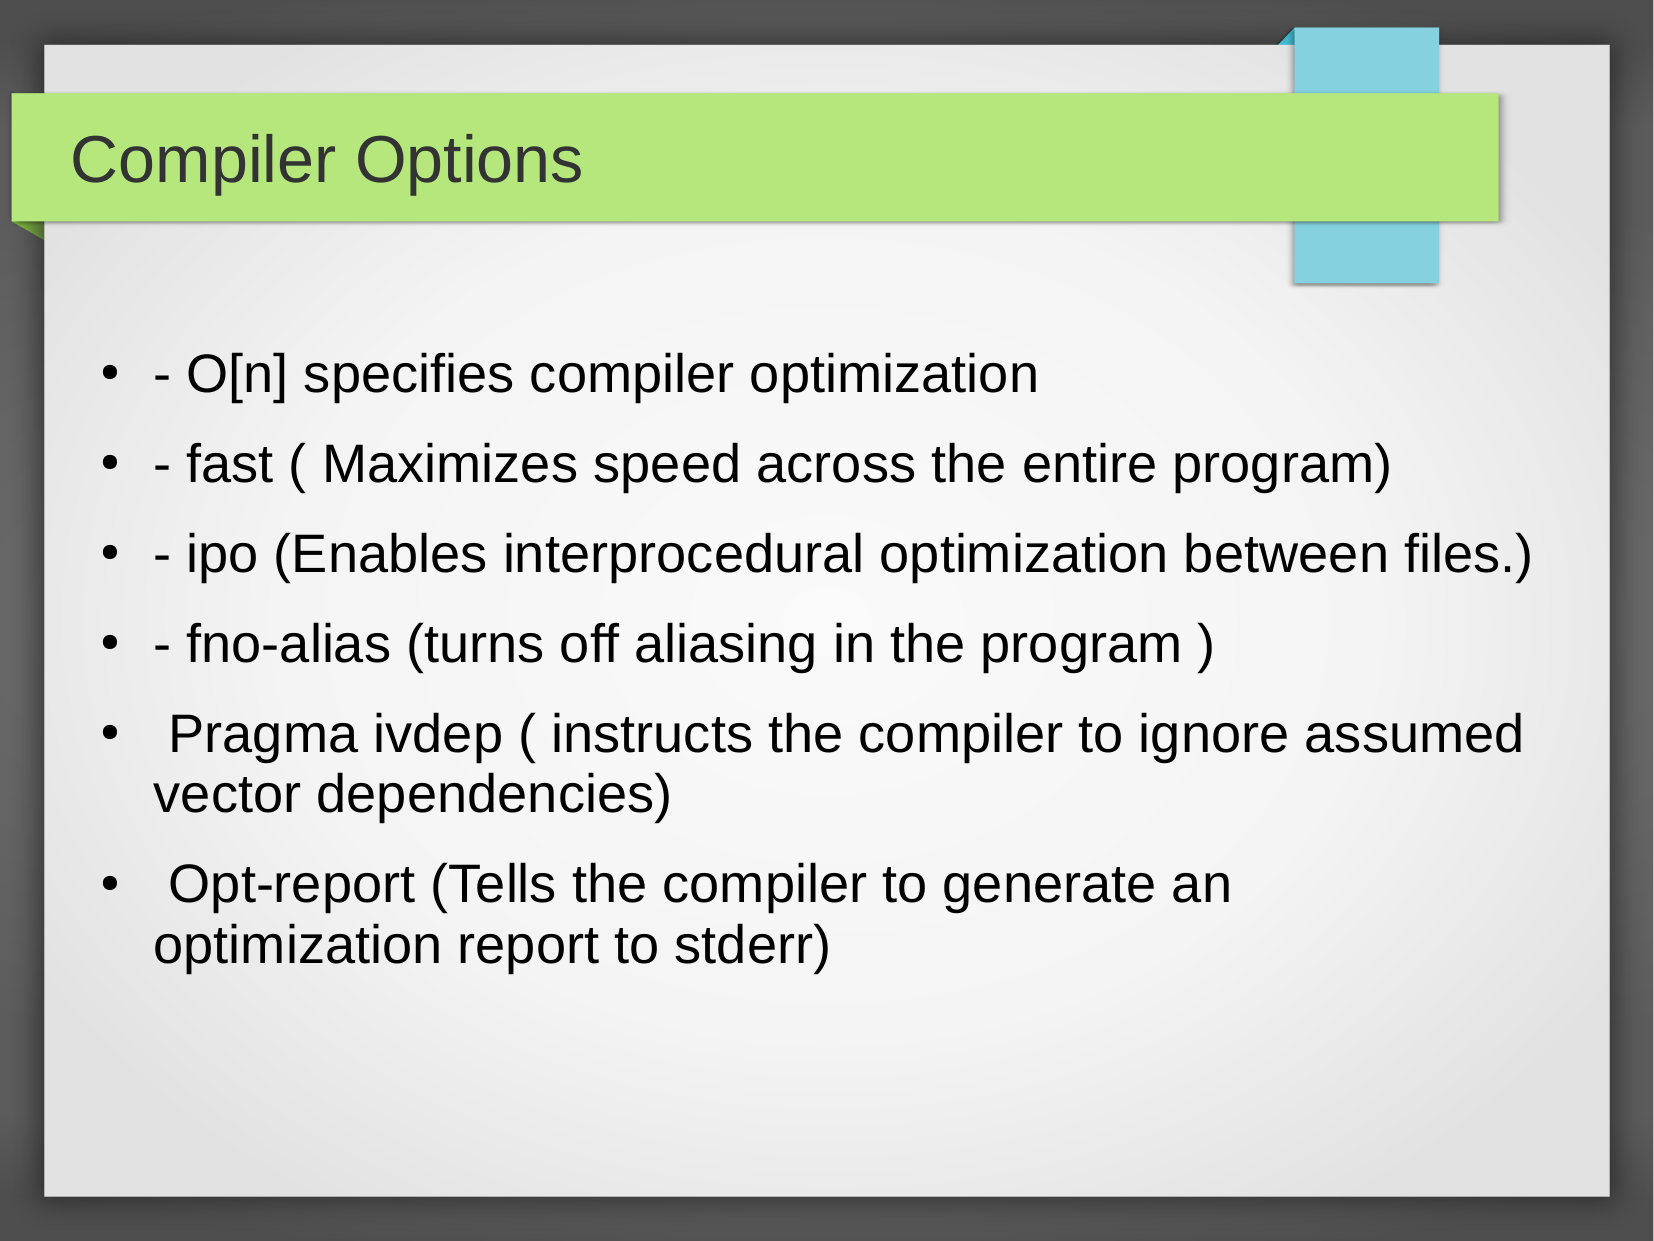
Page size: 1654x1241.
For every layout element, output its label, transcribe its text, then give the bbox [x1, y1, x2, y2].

title Compiler Options [70, 106, 1229, 213]
list - O[n] specifies compiler optimization - fast ( Maximizes speed across the entire program) - ipo (Enables interprocedural optimization between files.) - fno-alias (turns off aliasing in the program ) Pragma ivdep ( instructs the compiler to ignore assumed vector dependencies) Opt-report (Tells the compiler to generate an optimization report to stderr) [82, 343, 1538, 1063]
picture [0, 0, 1654, 1241]
